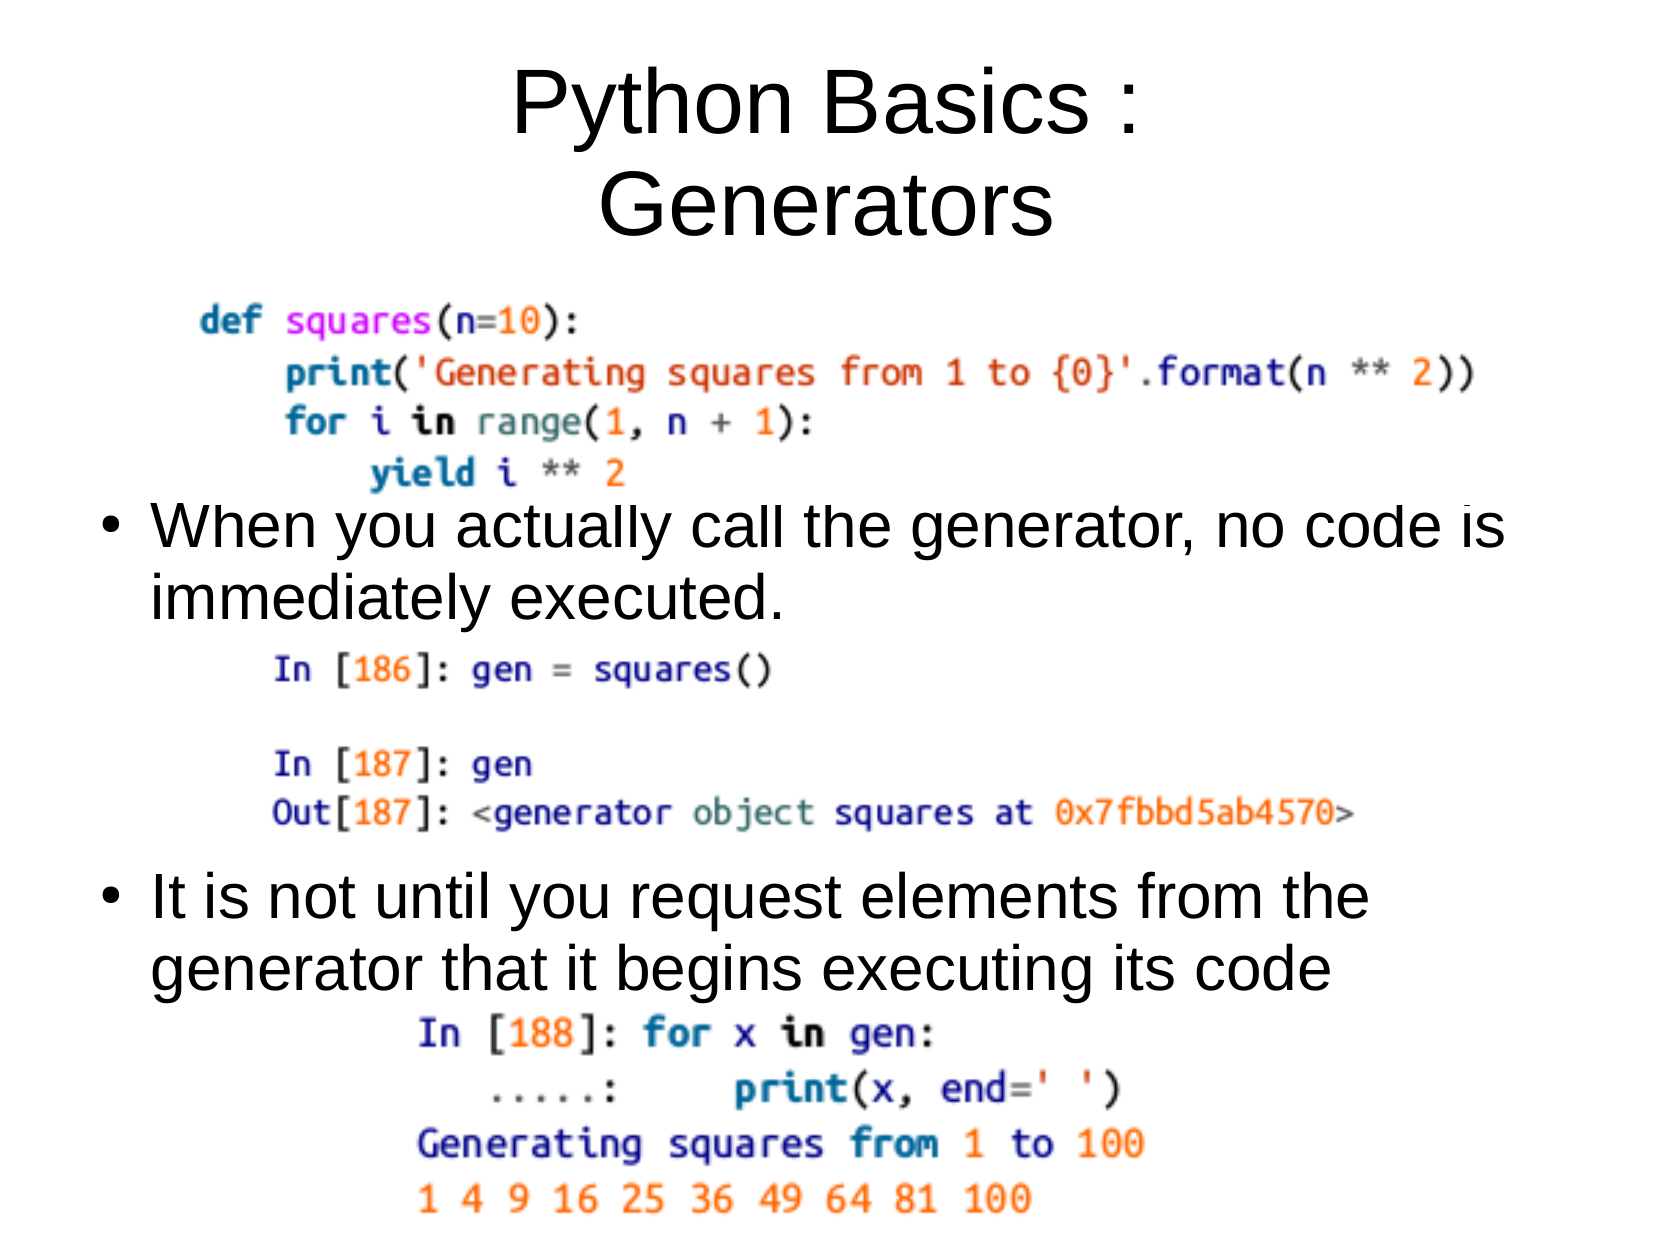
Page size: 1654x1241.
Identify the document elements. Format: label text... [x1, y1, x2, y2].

list When you actually call the generator, no code is immediately executed. It is not until you request elements from the generator that it begins executing its code [82, 290, 1571, 1010]
picture [266, 643, 1369, 847]
title Python Basics : Generators [82, 49, 1571, 257]
picture [412, 1006, 1151, 1219]
picture [193, 298, 1482, 506]
